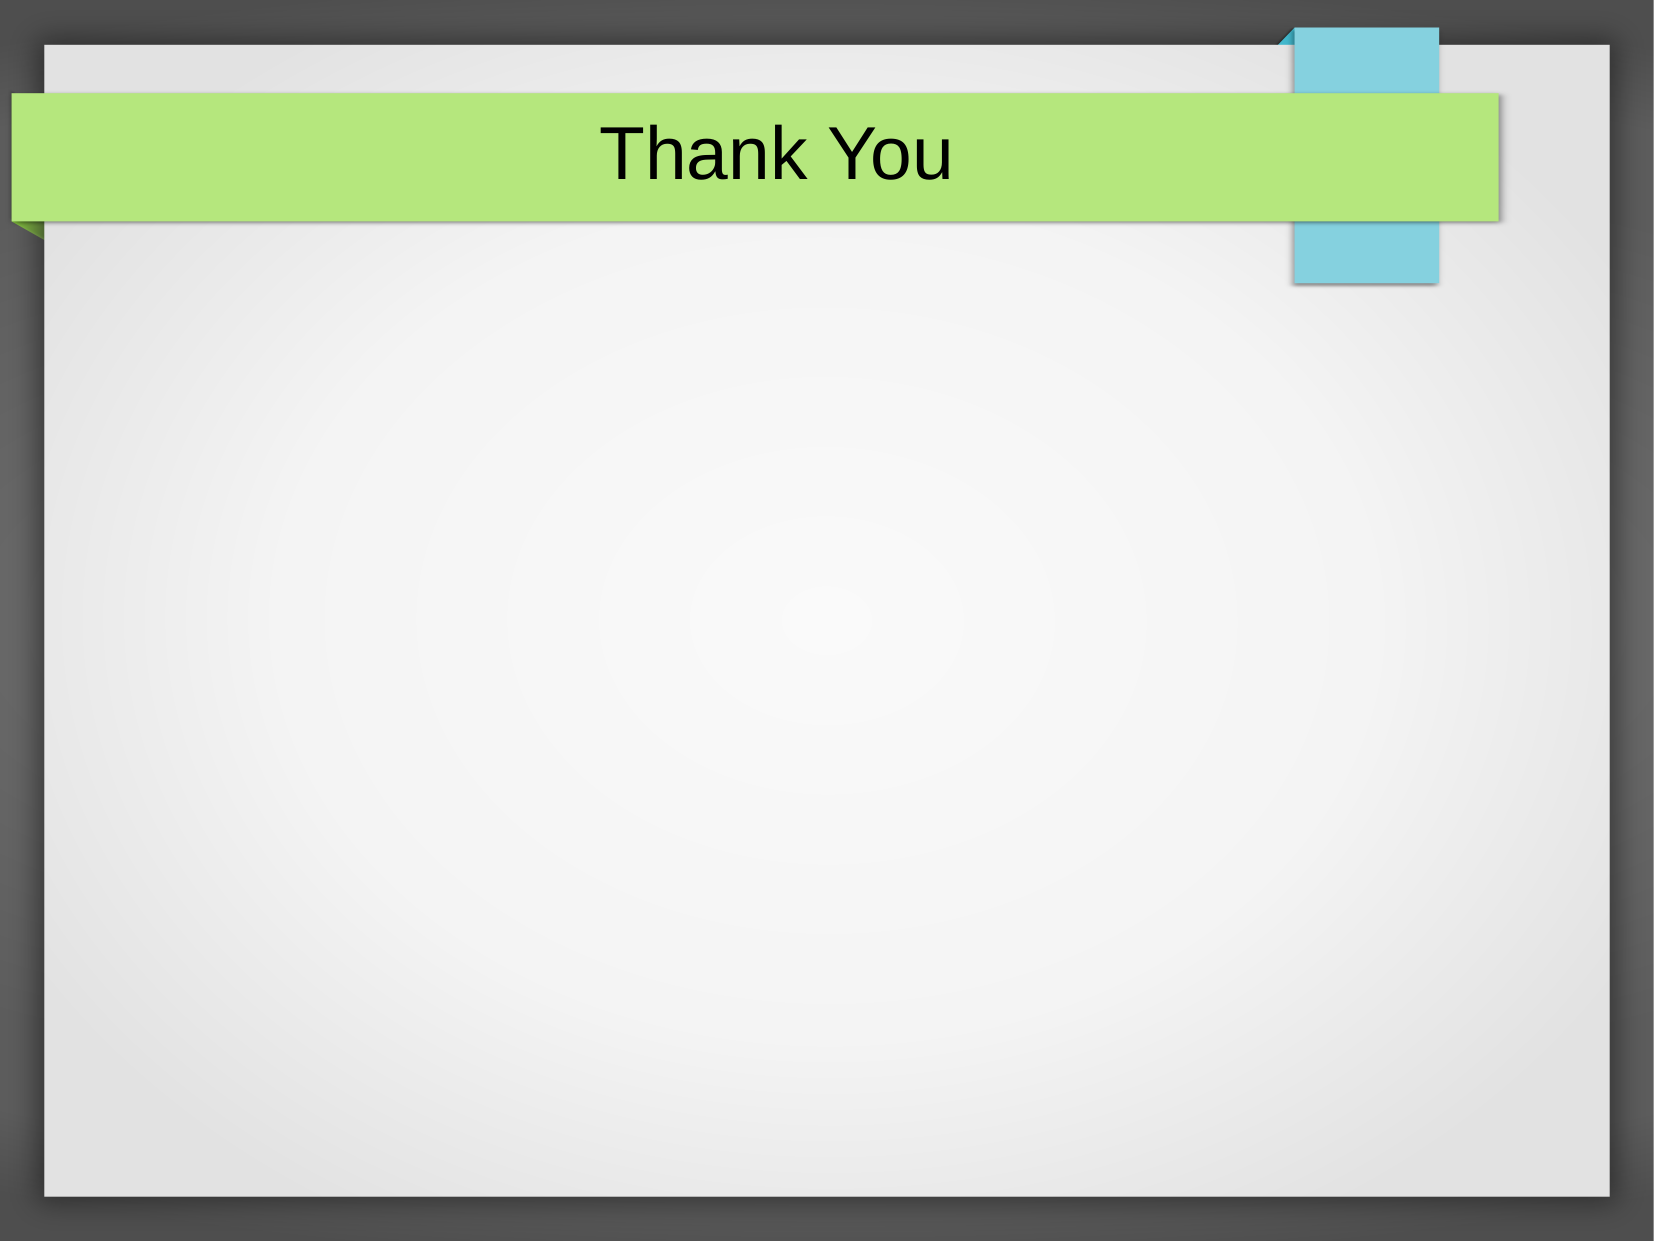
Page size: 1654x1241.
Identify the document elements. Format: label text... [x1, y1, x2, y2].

picture [0, 0, 1654, 1241]
title Thank You [82, 94, 1264, 213]
